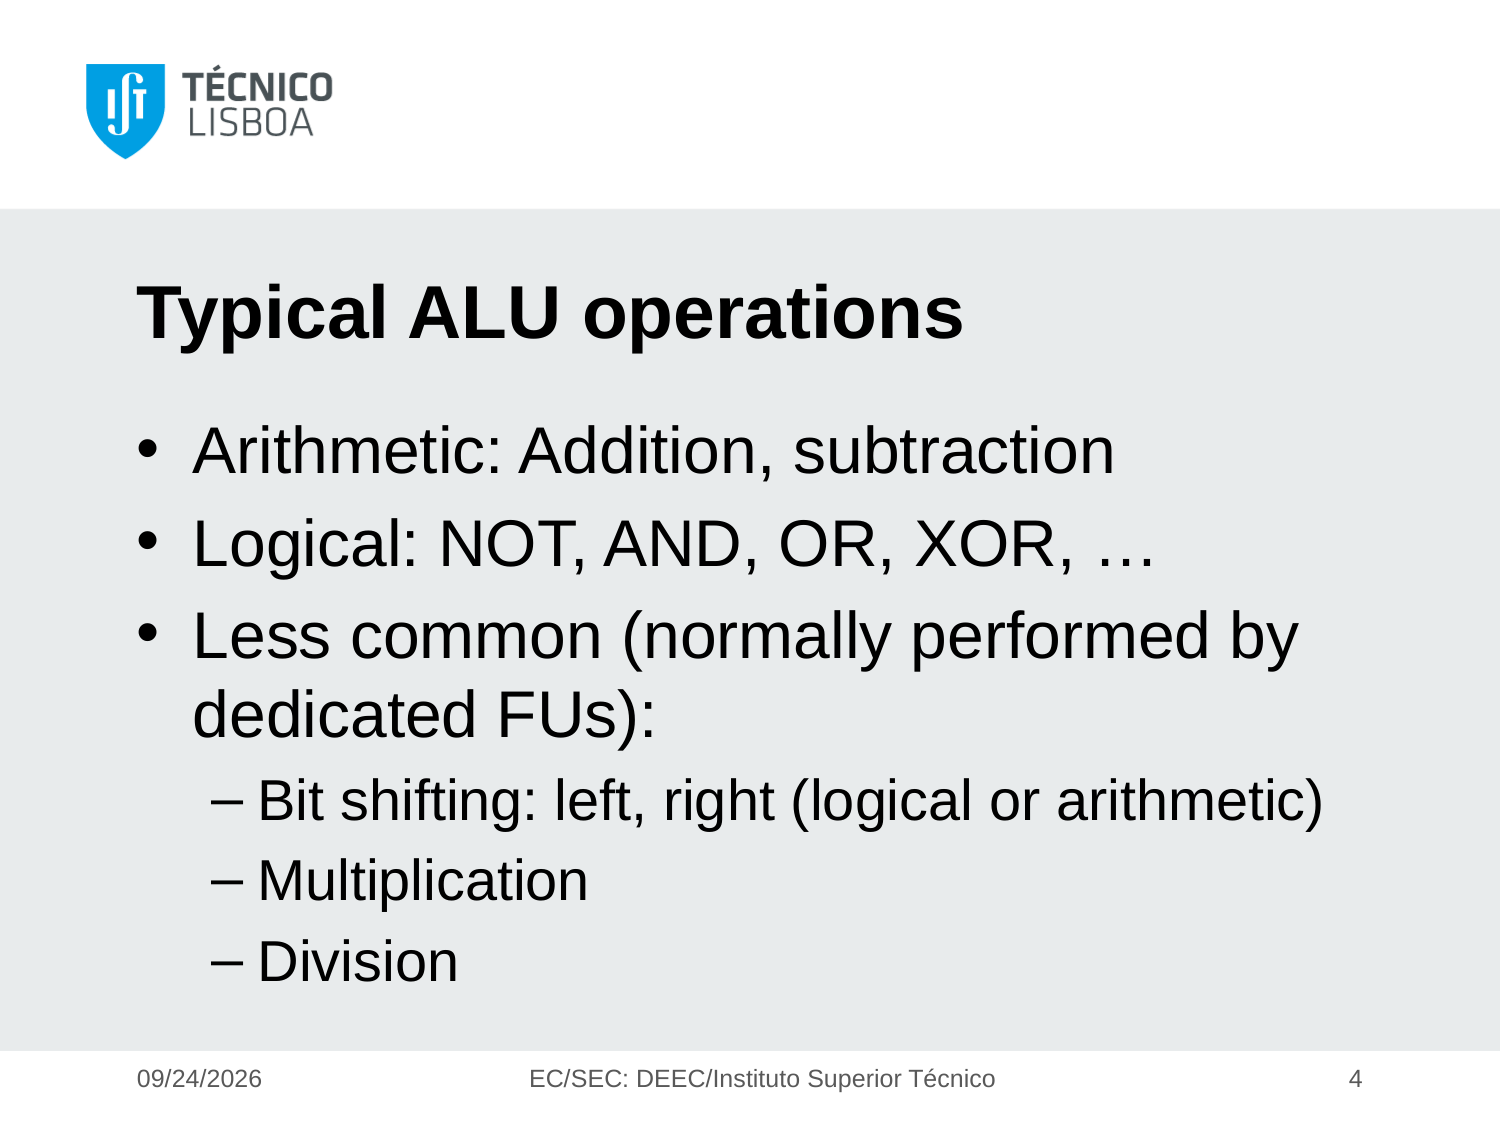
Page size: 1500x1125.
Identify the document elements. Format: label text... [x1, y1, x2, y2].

picture [0, 0, 1500, 1125]
slide_number 10/09/2018 [121, 1052, 425, 1103]
list Arithmetic: Addition, subtraction Logical: NOT, AND, OR, XOR, … Less common (normally performed by dedicated FUs): Bit shifting: left, right (logical or arithmetic) Multiplication Division [121, 400, 1378, 1005]
slide_number 1 [1077, 1052, 1378, 1103]
footer EC/SEC: DEEC/Instituto Superior Técnico [512, 1052, 1021, 1103]
title Typical ALU operations [121, 237, 1378, 381]
